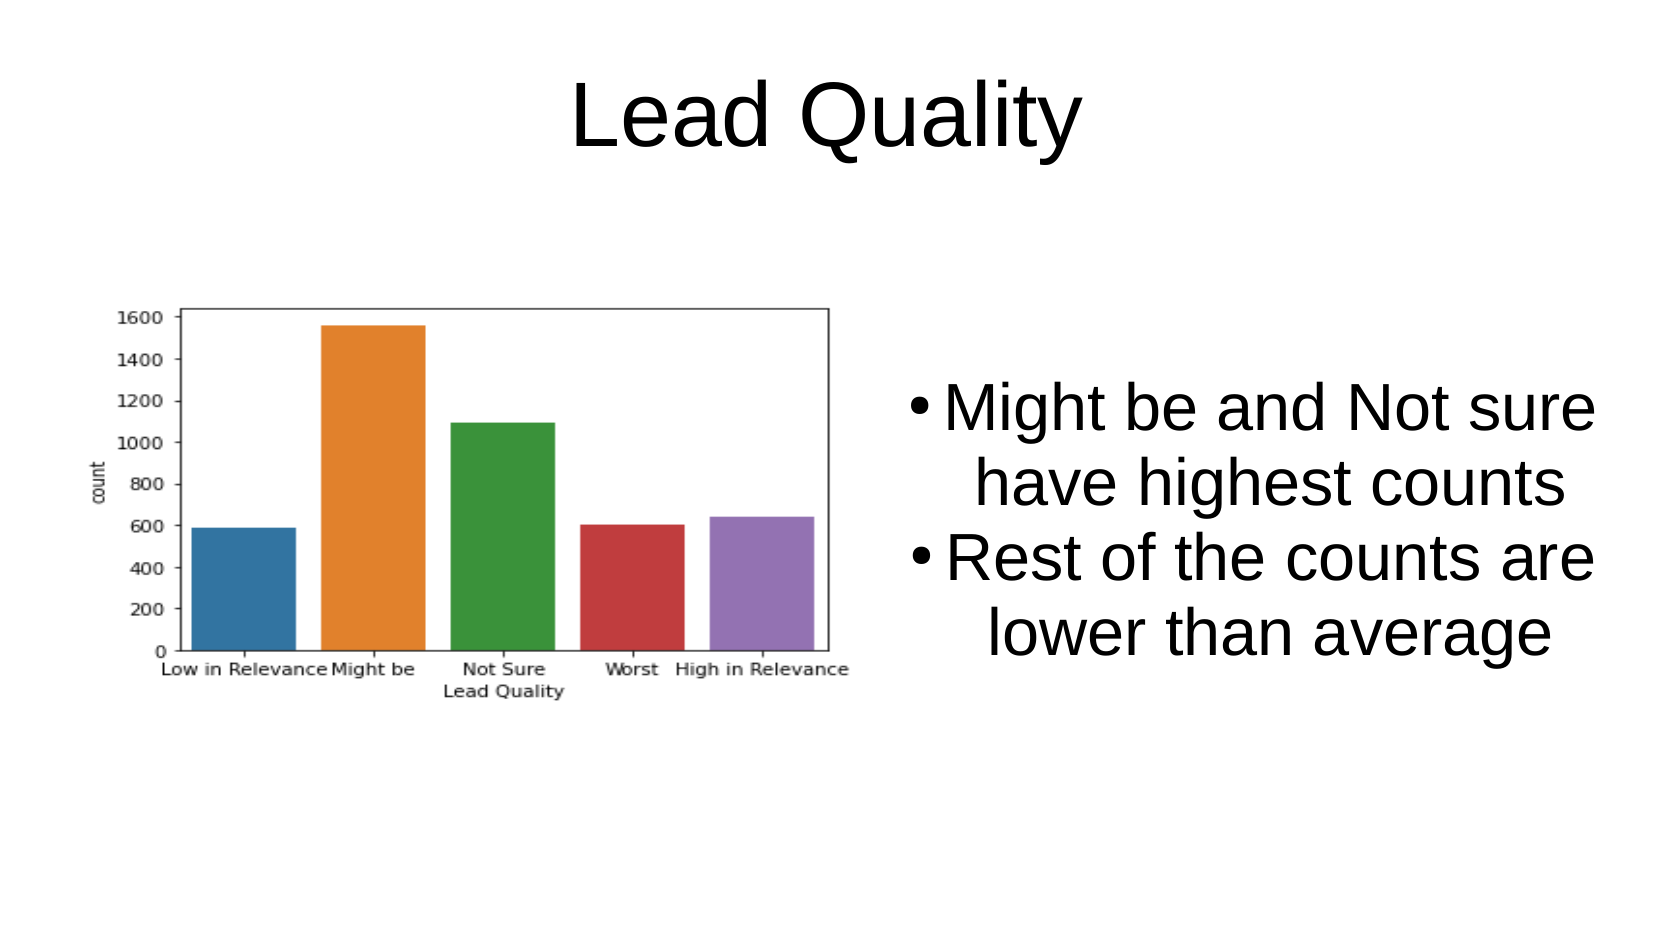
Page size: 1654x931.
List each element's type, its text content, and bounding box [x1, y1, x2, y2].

subtitle Might be and Not sure have highest counts Rest of the counts are lower than average [900, 250, 1607, 790]
picture [76, 299, 863, 710]
title Lead Quality [82, 37, 1571, 193]
